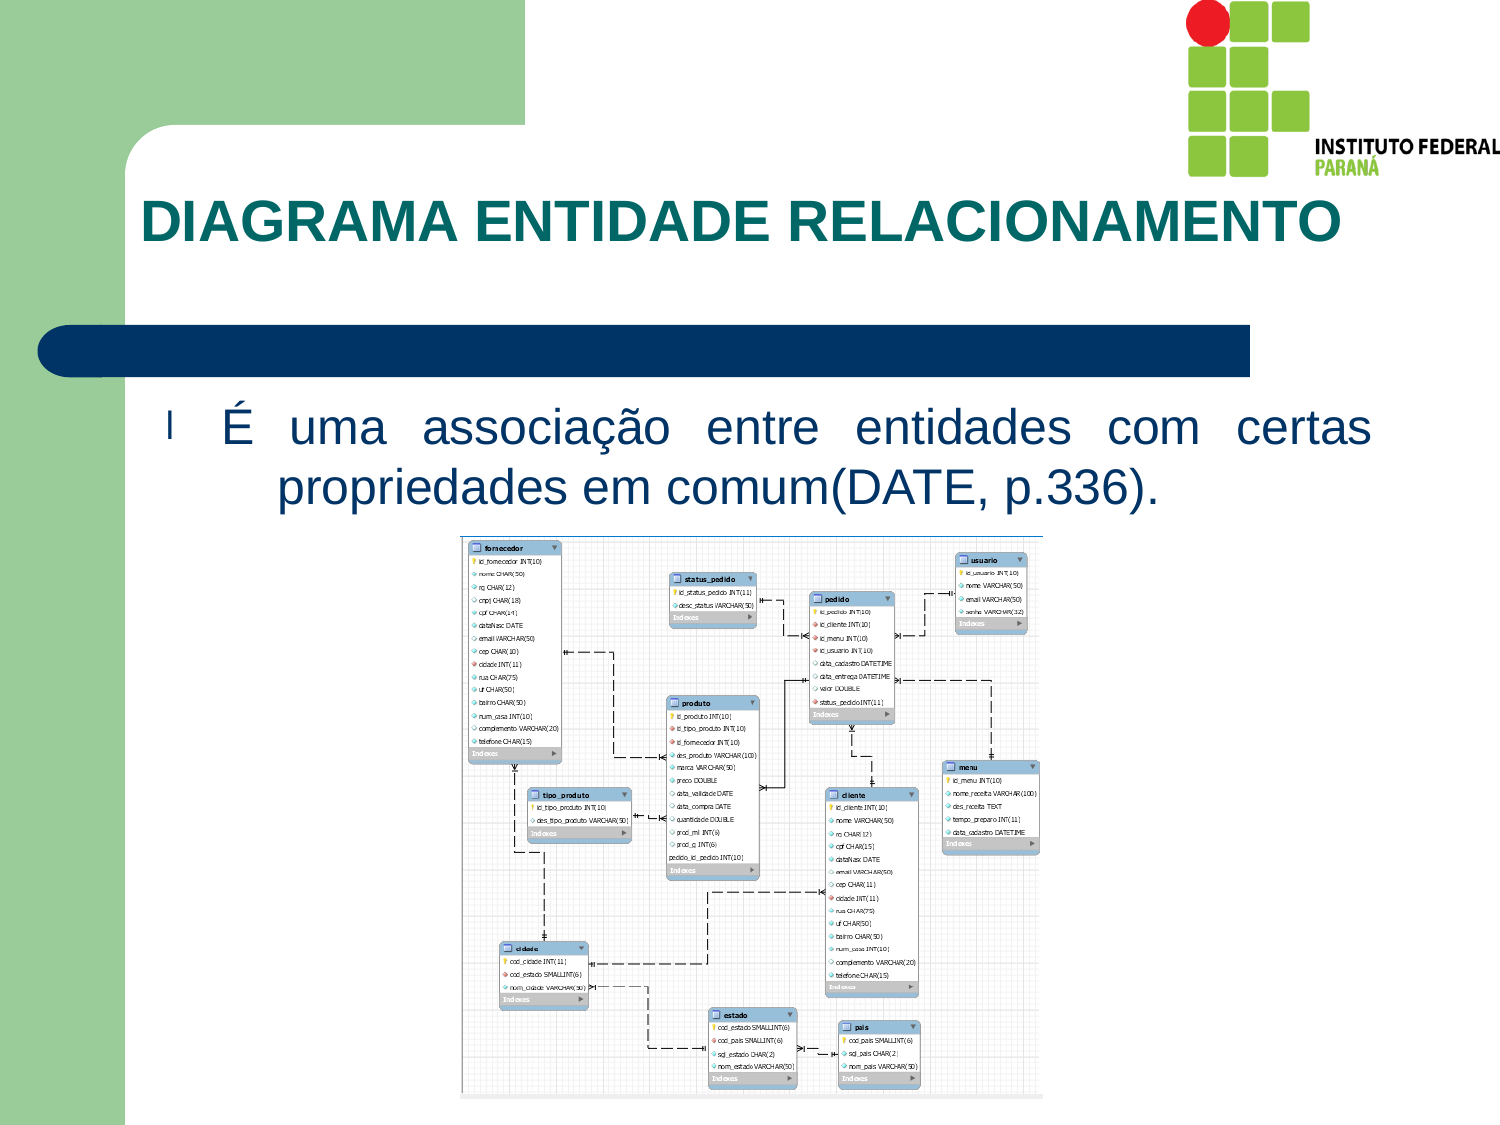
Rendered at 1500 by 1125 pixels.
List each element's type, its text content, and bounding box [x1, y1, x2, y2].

picture [1186, 0, 1500, 177]
title DIAGRAMA ENTIDADE RELACIONAMENTO [125, 177, 1500, 333]
picture [460, 536, 1043, 1099]
list É uma associação entre entidades com certas propriedades em comum(DATE, p.336). [150, 387, 1463, 1001]
